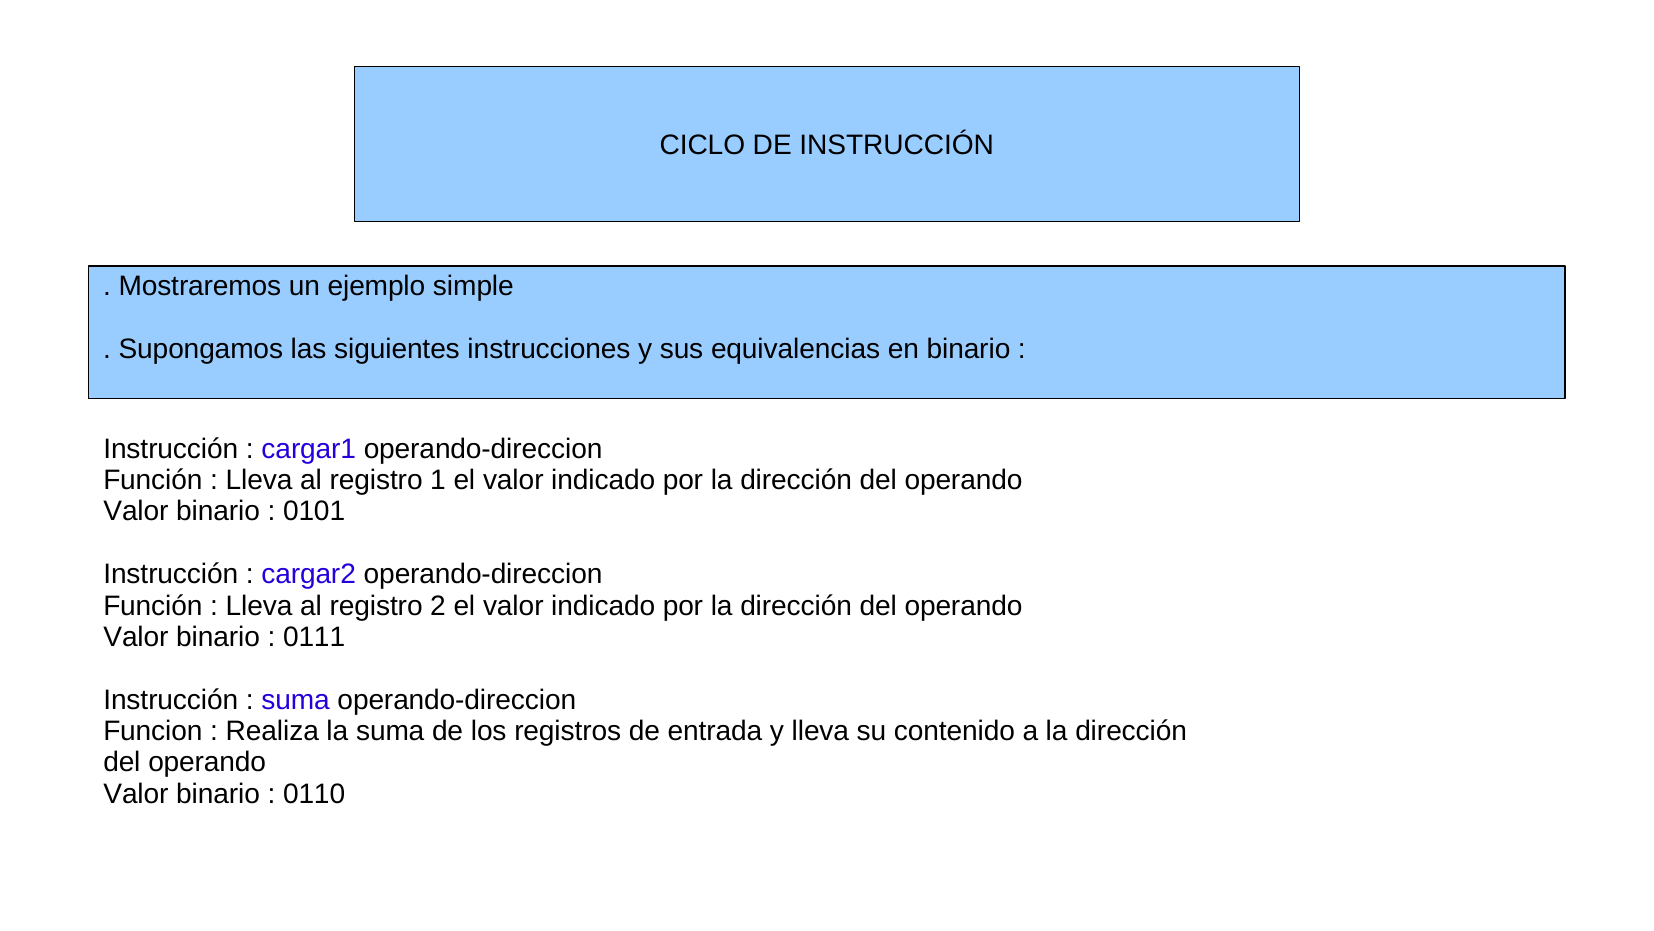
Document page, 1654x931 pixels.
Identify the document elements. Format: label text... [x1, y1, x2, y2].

text_box CICLO DE INSTRUCCIÓN [354, 66, 1300, 222]
text_box . Mostraremos un ejemplo simple . Supongamos las siguientes instrucciones y sus equivalencias en binario : [88, 265, 1565, 399]
text_box Instrucción : cargar1 operando-direccion Función : Lleva al registro 1 el valor indicado por la dirección del operando Valor binario : 0101 Instrucción : cargar2 operando-direccion Función : Lleva al registro 2 el valor indicado por la dirección del operando Valor binario : 0111 Instrucción : suma operando-direccion Funcion : Realiza la suma de los registros de entrada y lleva su contenido a la dirección del operando Valor binario : 0110 [88, 420, 1507, 820]
